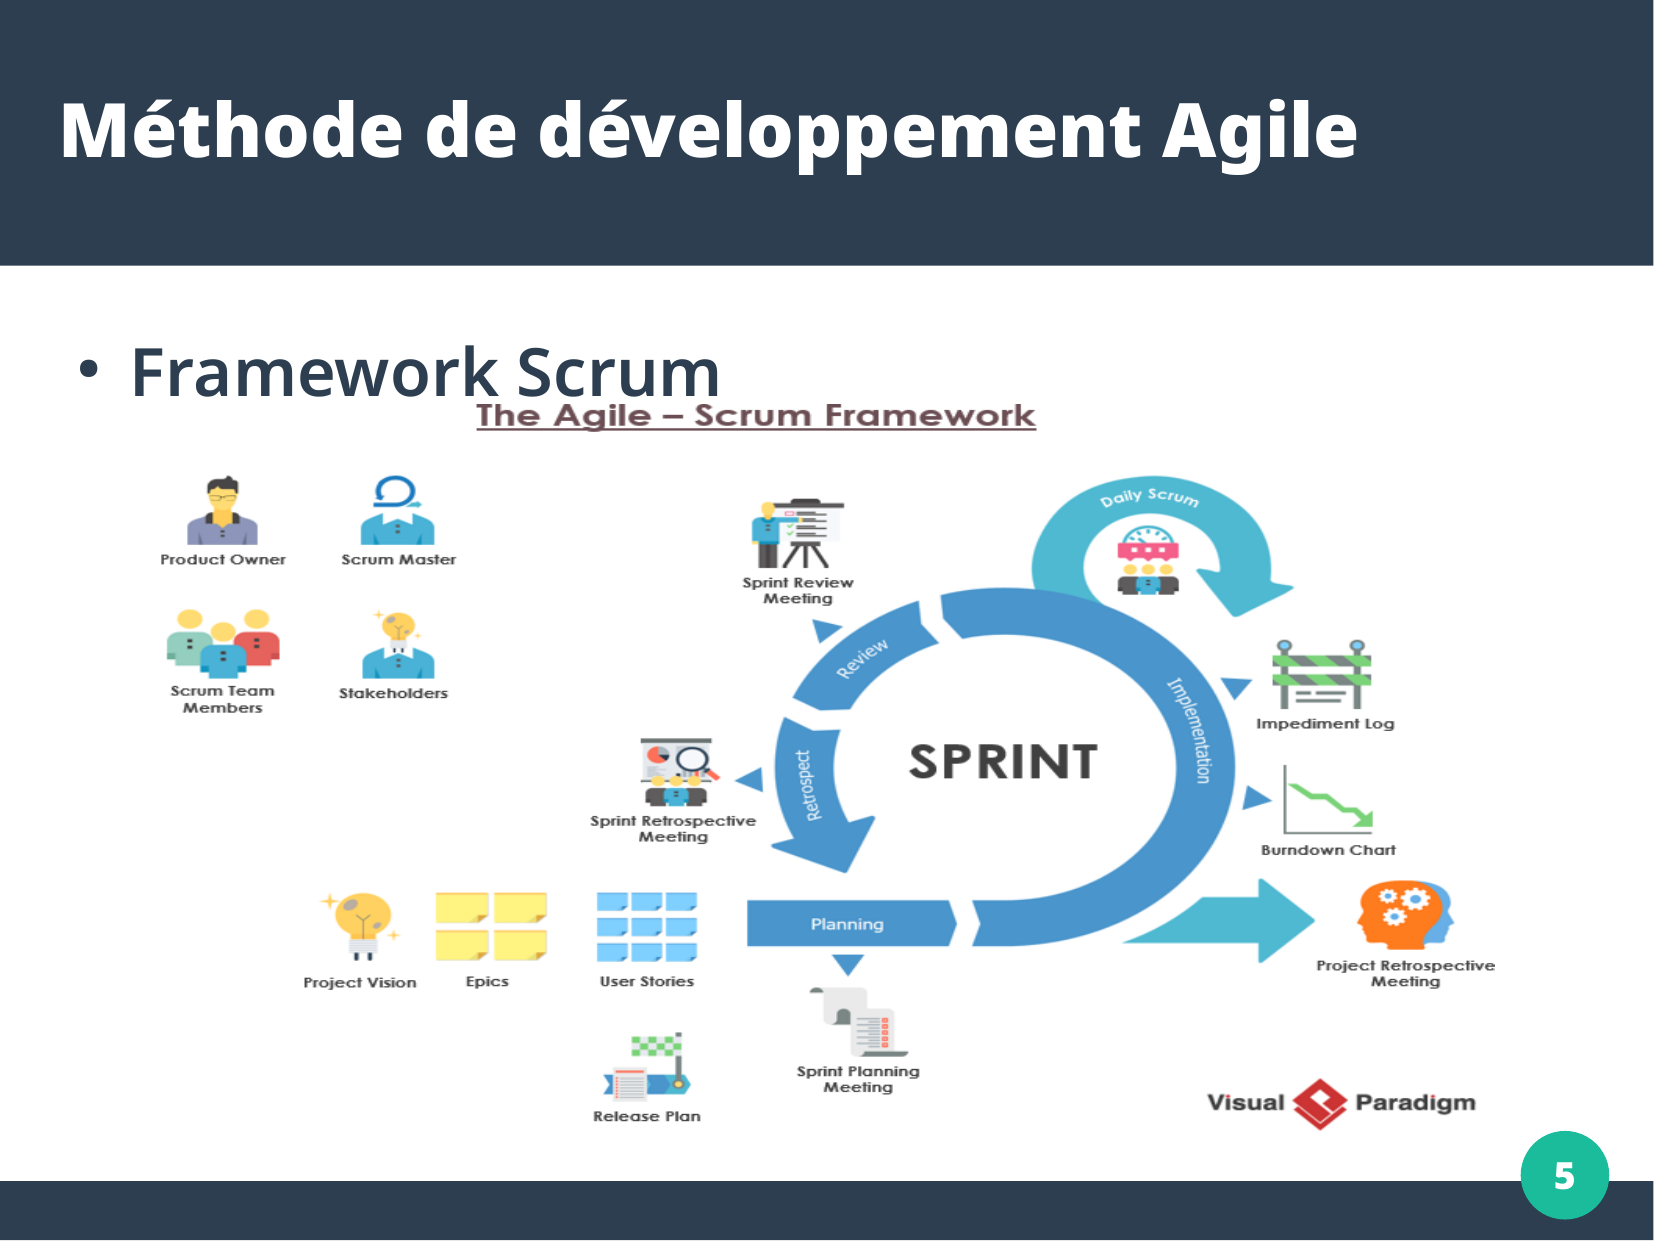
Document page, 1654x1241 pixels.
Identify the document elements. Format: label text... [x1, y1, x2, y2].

picture [161, 404, 1495, 1131]
list Framework Scrum [59, 324, 1595, 1152]
title Méthode de développement Agile [59, 49, 1595, 207]
